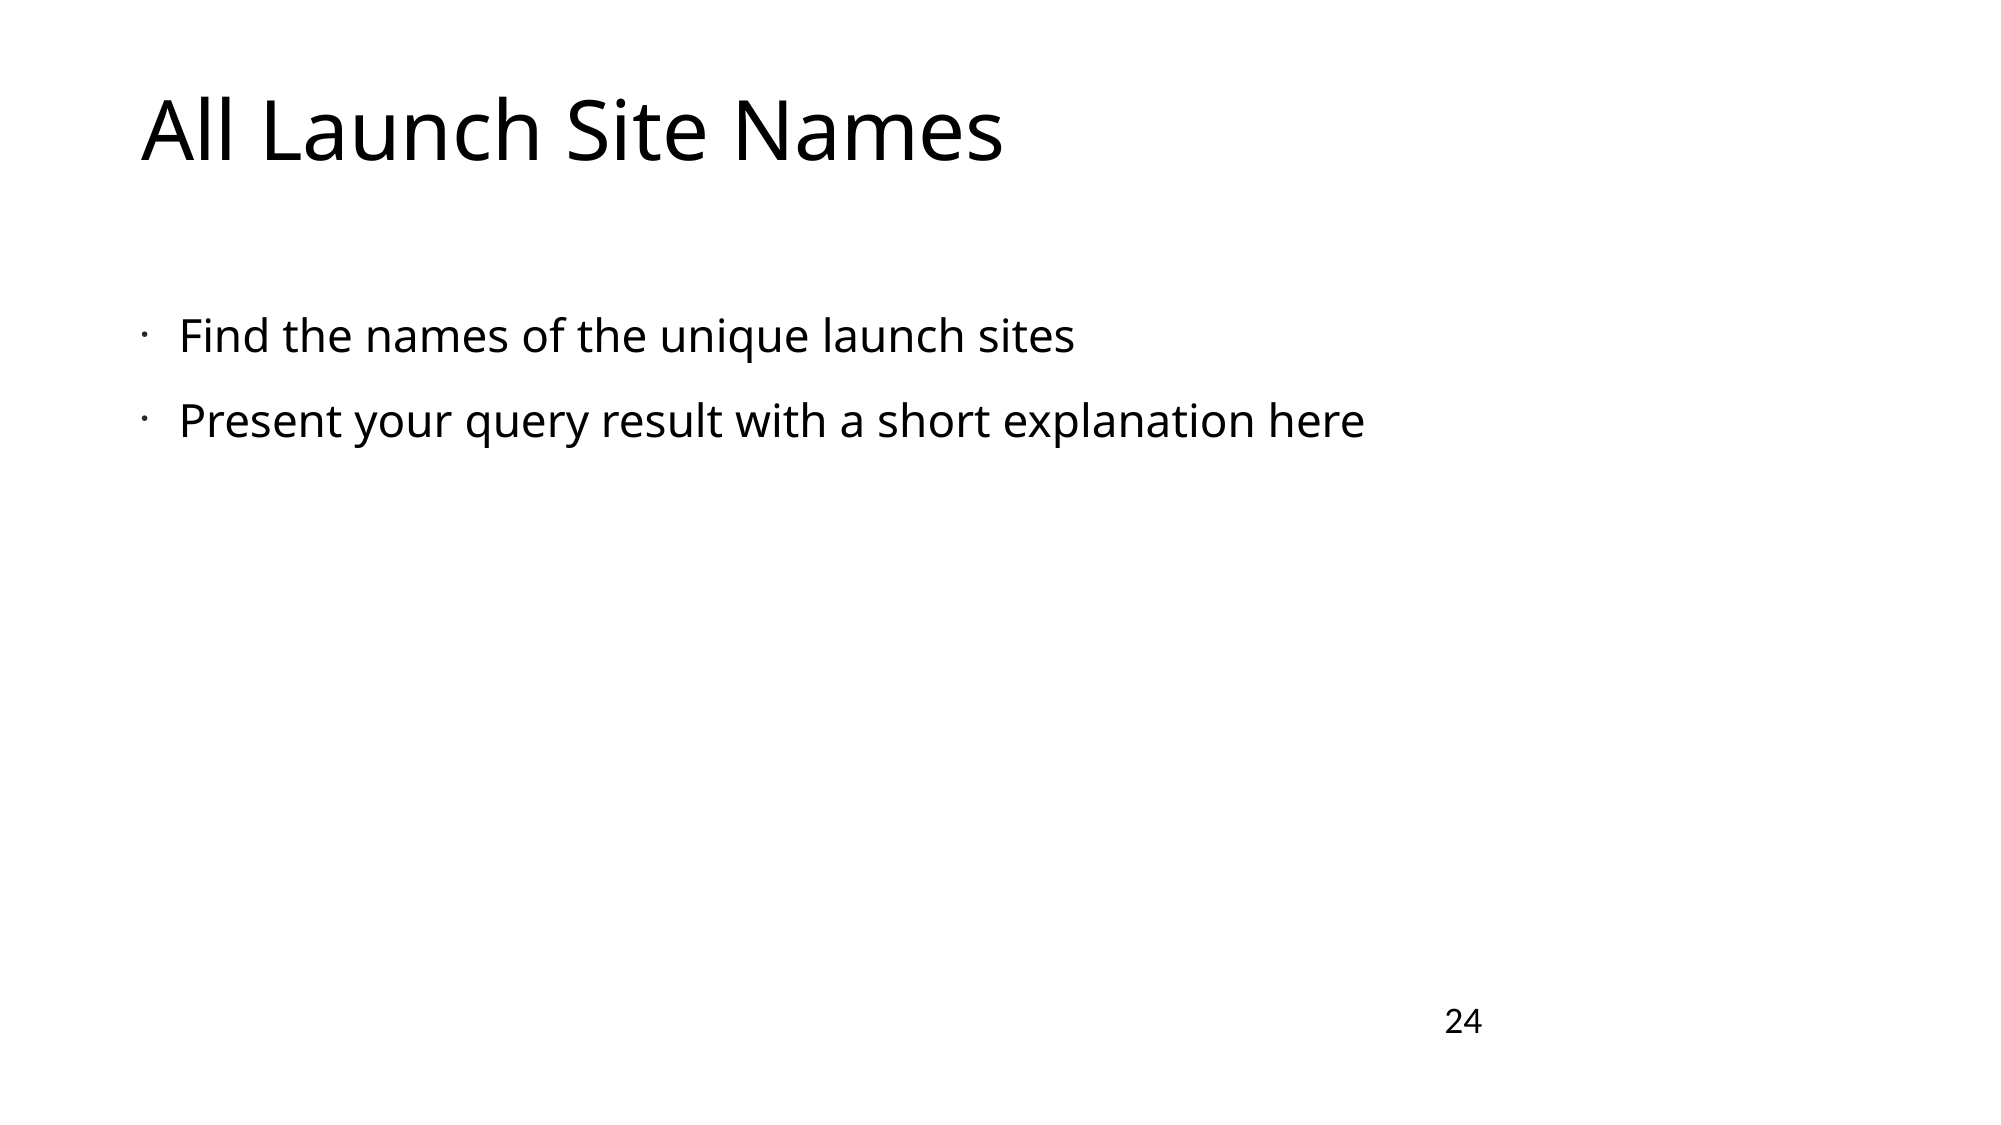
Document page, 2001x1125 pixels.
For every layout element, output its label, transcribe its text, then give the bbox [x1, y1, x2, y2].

slide_number <szám> [1429, 988, 1880, 1055]
list Find the names of the unique launch sites Present your query result with a short explanation here [126, 299, 1725, 1014]
text_box All Launch Site Names [126, 88, 1852, 179]
